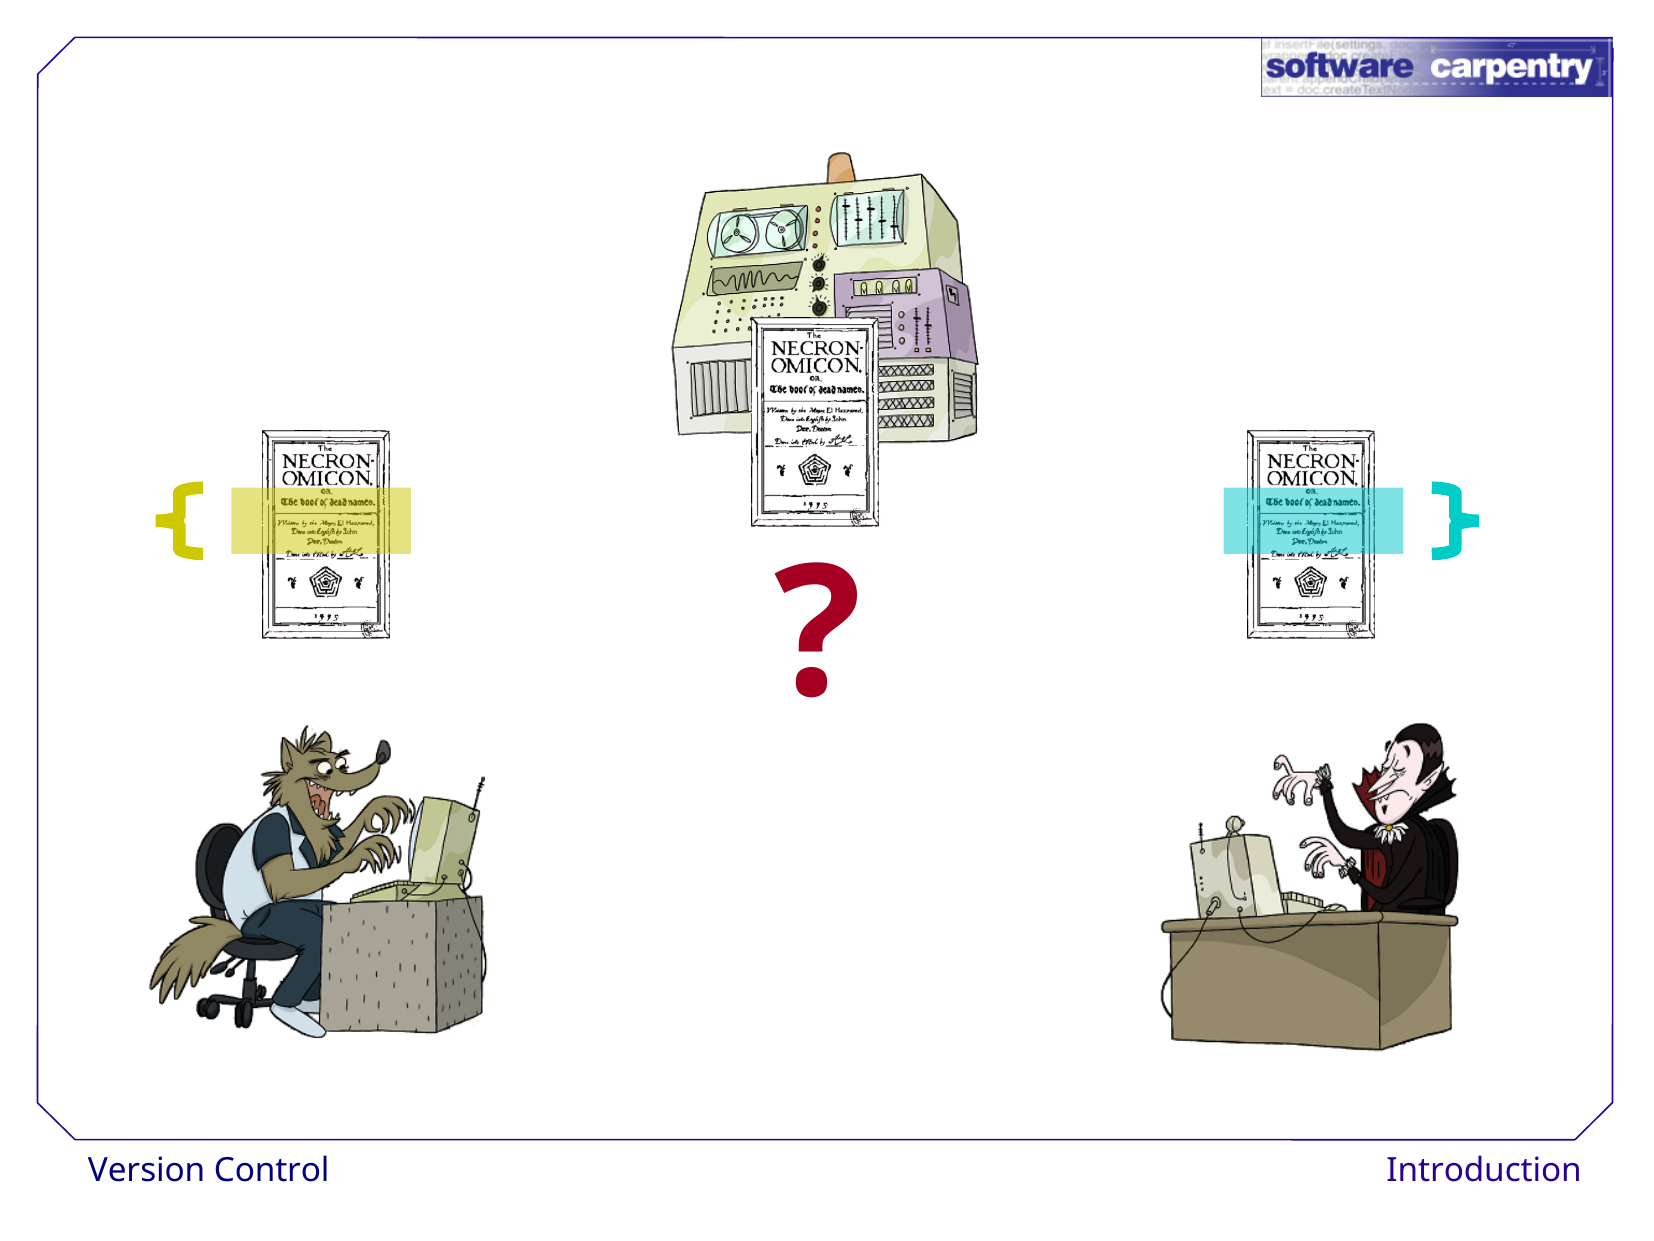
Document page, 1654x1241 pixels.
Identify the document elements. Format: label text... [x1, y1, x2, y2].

picture [1148, 695, 1474, 1067]
picture [1247, 554, 1375, 640]
text_box [1223, 487, 1404, 554]
picture [637, 119, 1020, 527]
picture [137, 705, 516, 1069]
picture [262, 430, 390, 487]
picture [262, 554, 390, 640]
text_box ? [760, 524, 878, 745]
text_box [231, 487, 411, 554]
picture [1261, 39, 1613, 97]
picture [1247, 430, 1375, 487]
